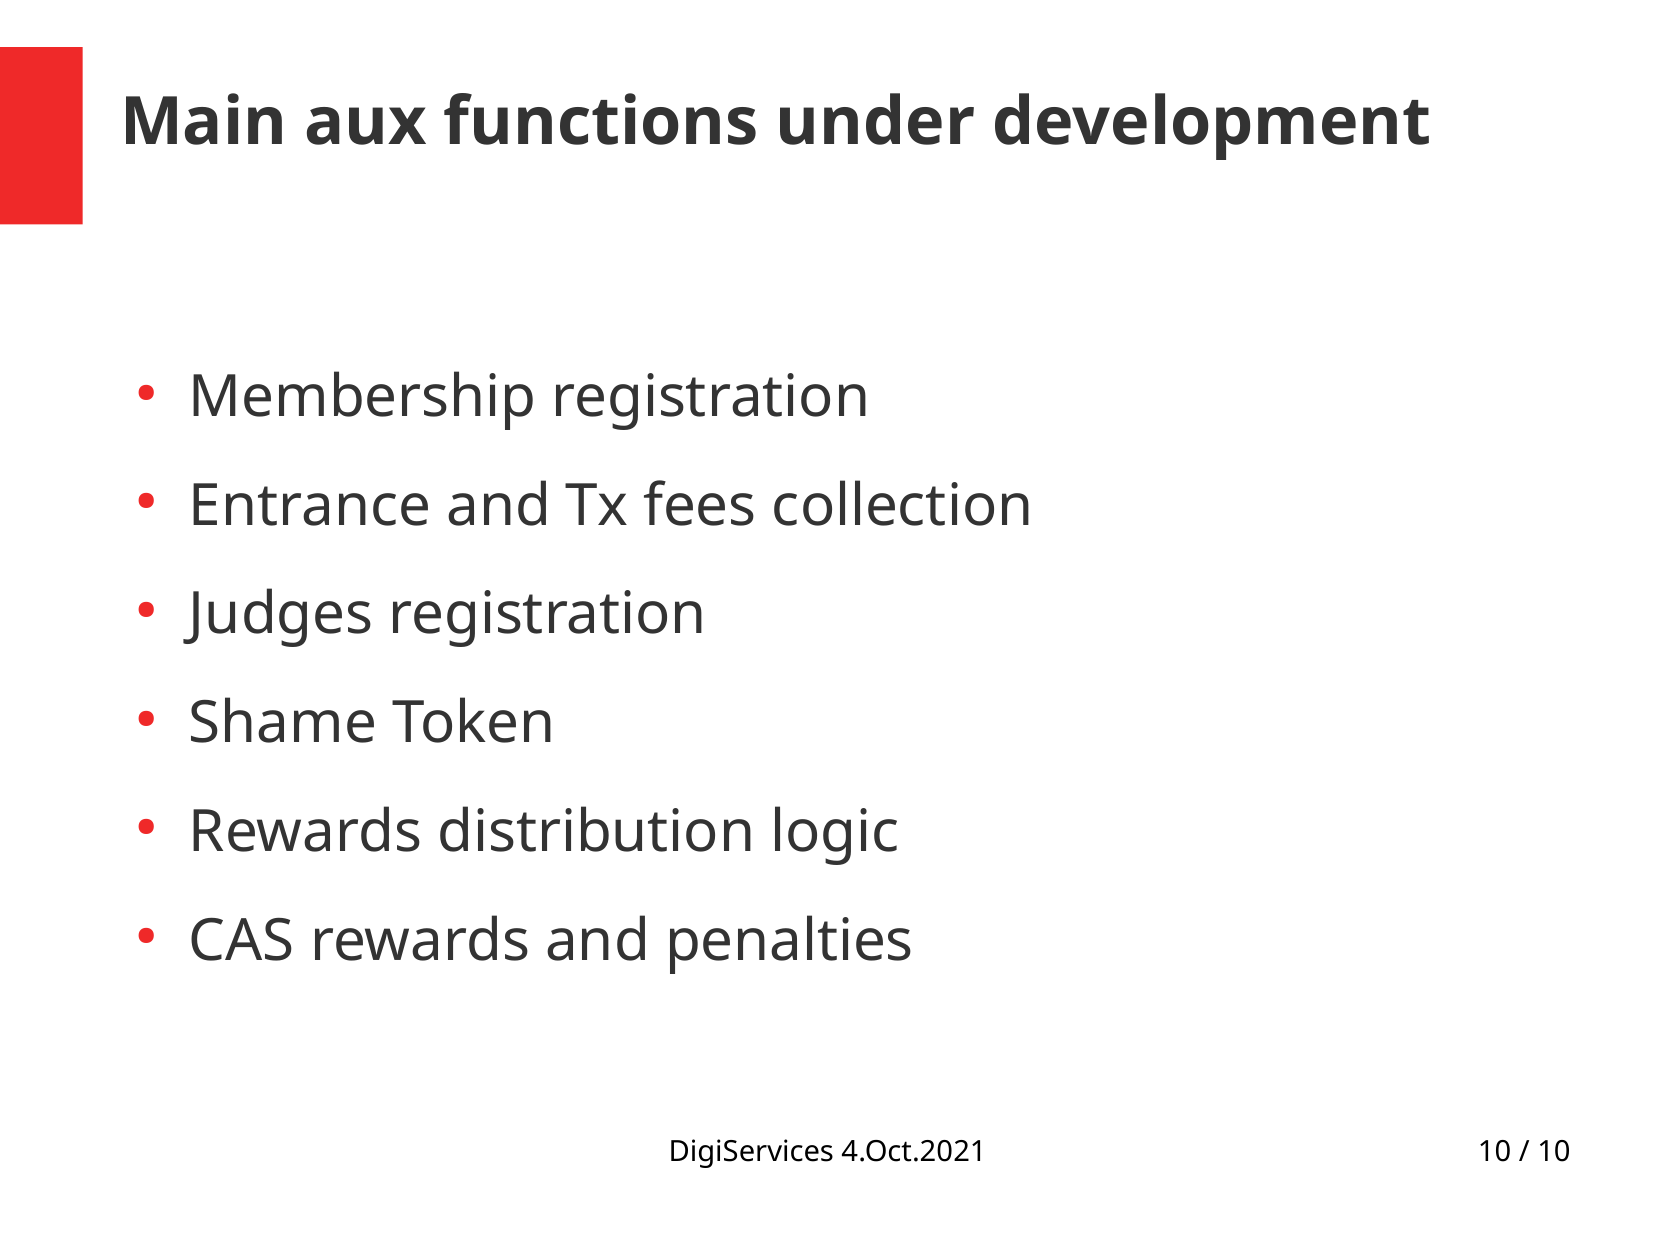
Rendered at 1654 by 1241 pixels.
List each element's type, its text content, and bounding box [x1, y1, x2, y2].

list Membership registration Entrance and Tx fees collection Judges registration Shame Token Rewards distribution logic CAS rewards and penalties [118, 354, 1536, 1074]
title Main aux functions under development [120, 15, 1654, 223]
